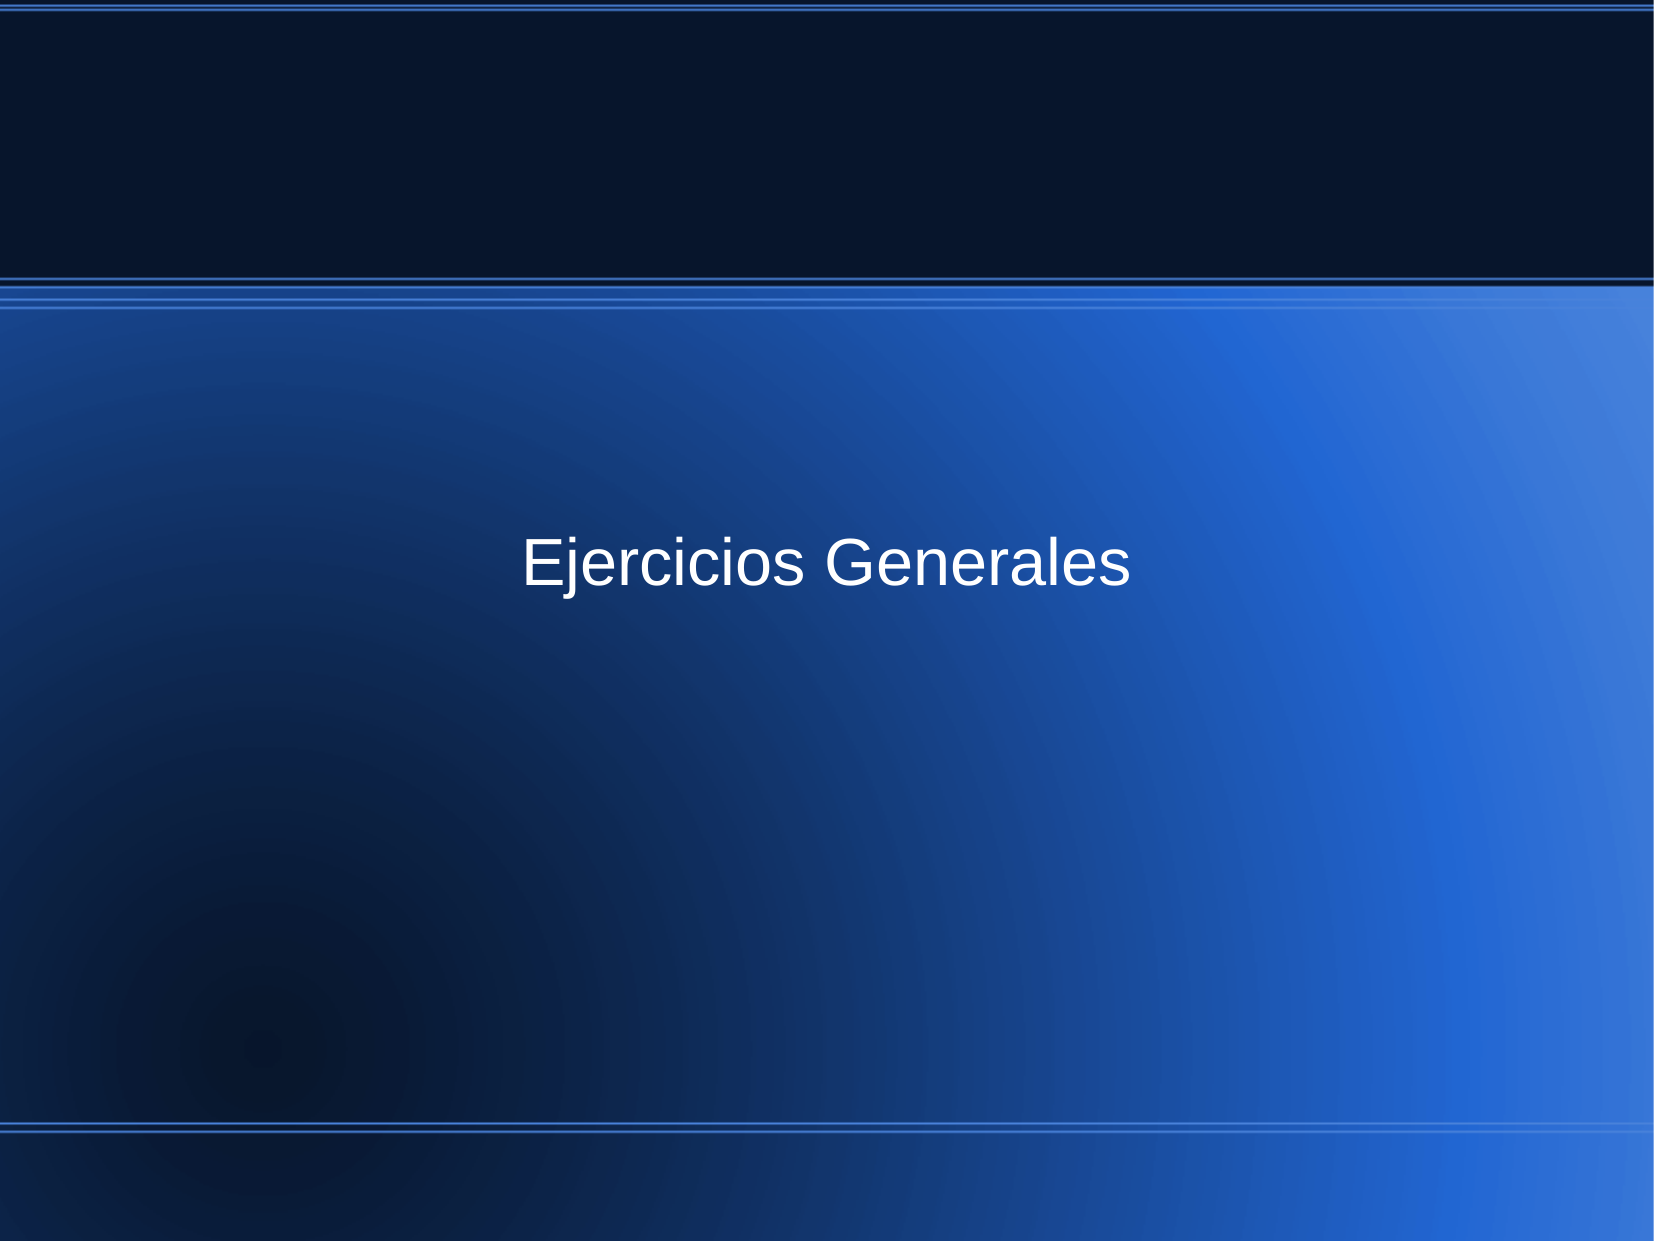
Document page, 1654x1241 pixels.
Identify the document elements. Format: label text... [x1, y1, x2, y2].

picture [0, 0, 1654, 1241]
subtitle Ejercicios Generales [82, 49, 1571, 1075]
